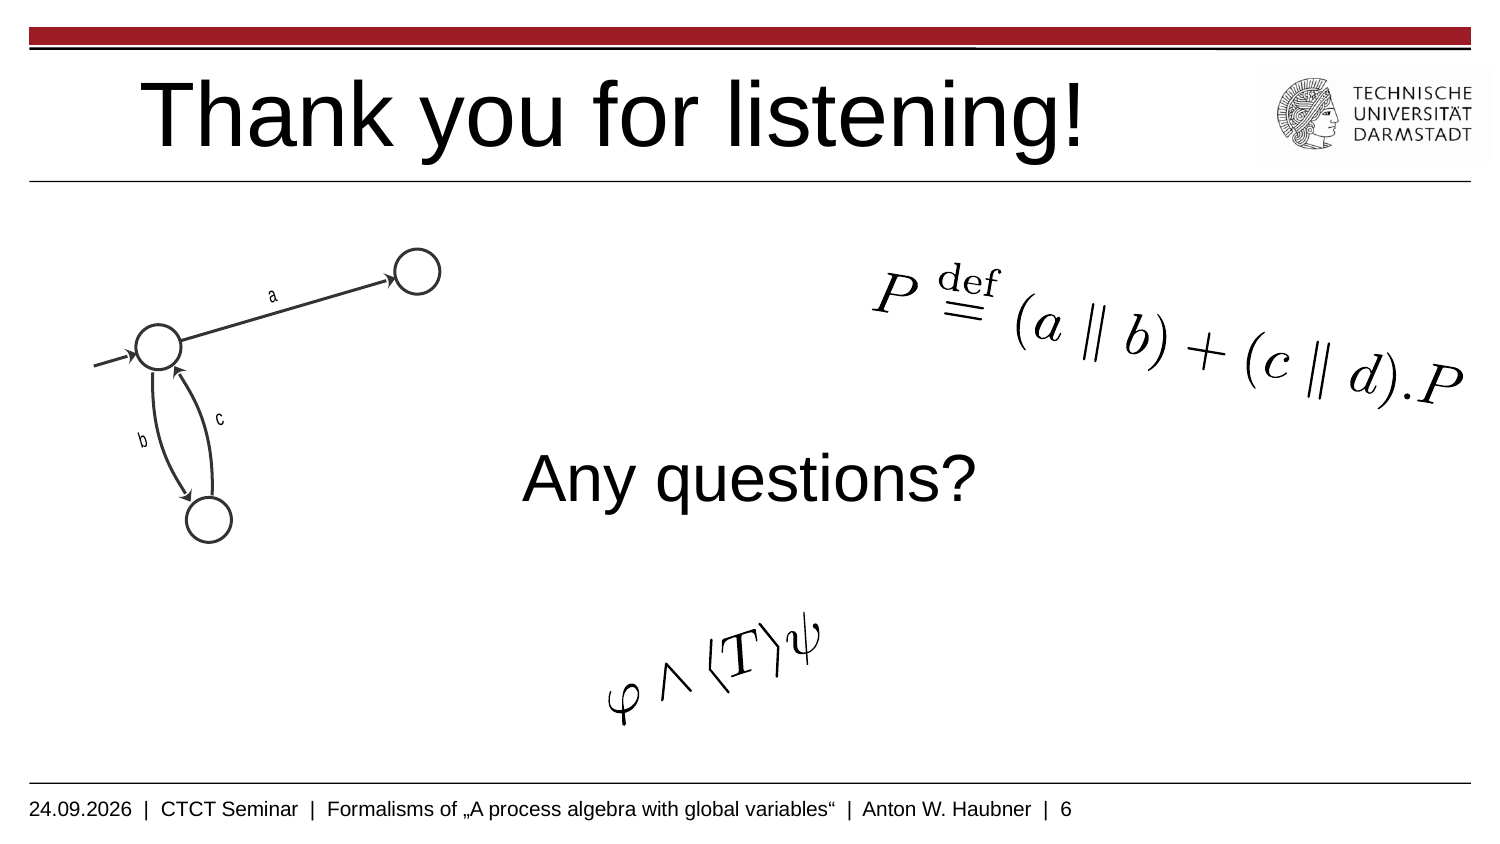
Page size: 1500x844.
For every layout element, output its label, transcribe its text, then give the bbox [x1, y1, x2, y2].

text_box [1094, 305, 1106, 363]
text_box [1318, 342, 1330, 400]
text_box [1307, 340, 1319, 398]
list Any questions? [29, 197, 1471, 760]
text_box [1147, 313, 1167, 371]
text_box [394, 249, 440, 295]
text_box [1350, 353, 1383, 394]
text_box [1265, 352, 1290, 379]
text_box [135, 324, 182, 370]
text_box a [248, 271, 296, 320]
text_box [963, 275, 982, 295]
text_box c [196, 394, 243, 443]
picture [1255, 65, 1490, 162]
text_box [1126, 313, 1149, 355]
text_box [938, 262, 961, 292]
text_box [1377, 352, 1397, 410]
text_box [1083, 303, 1095, 361]
text_box [1016, 293, 1036, 351]
text_box [983, 268, 1002, 298]
text_box [1417, 363, 1463, 404]
text_box [186, 497, 232, 543]
text_box [1404, 393, 1411, 400]
text_box [944, 312, 983, 321]
text_box b [119, 416, 167, 465]
text_box [1246, 331, 1266, 389]
text_box [945, 301, 984, 310]
text_box [1187, 332, 1226, 371]
title Thank you for listening! [29, 63, 1199, 167]
text_box [871, 272, 918, 313]
text_box [1035, 314, 1062, 342]
text_box [600, 609, 826, 728]
